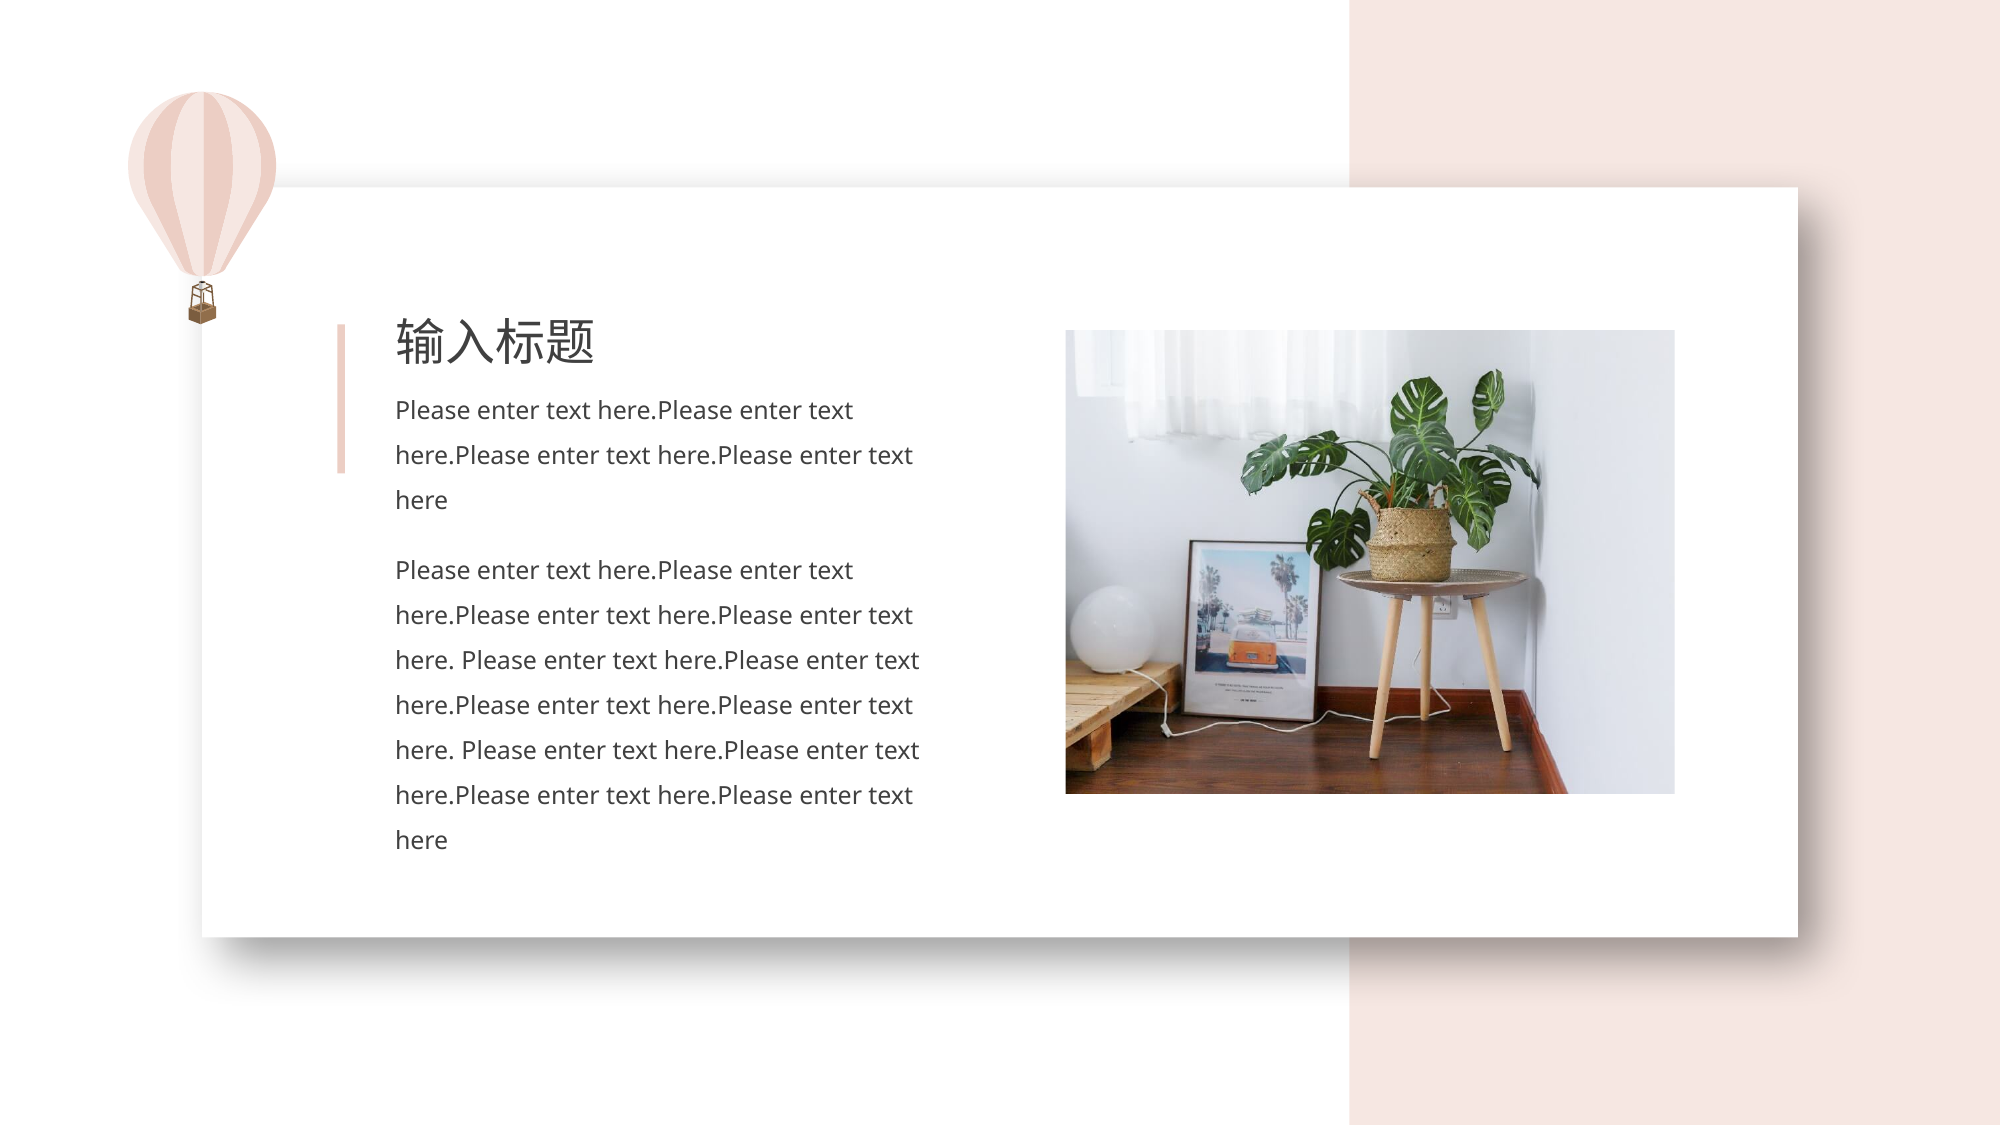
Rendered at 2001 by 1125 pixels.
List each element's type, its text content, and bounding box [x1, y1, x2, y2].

text_box 输入标题 [380, 302, 904, 378]
text_box Please enter text here.Please enter text here.Please enter text here.Please enter text here. Please enter text here.Please enter text here.Please enter text here.Please enter text here. Please enter text here.Please enter text here.Please enter text here.Please enter text here [380, 532, 947, 862]
picture [1065, 330, 1675, 795]
text_box [128, 0, 2000, 1125]
text_box Please enter text here.Please enter text here.Please enter text here.Please enter text here [380, 372, 947, 522]
